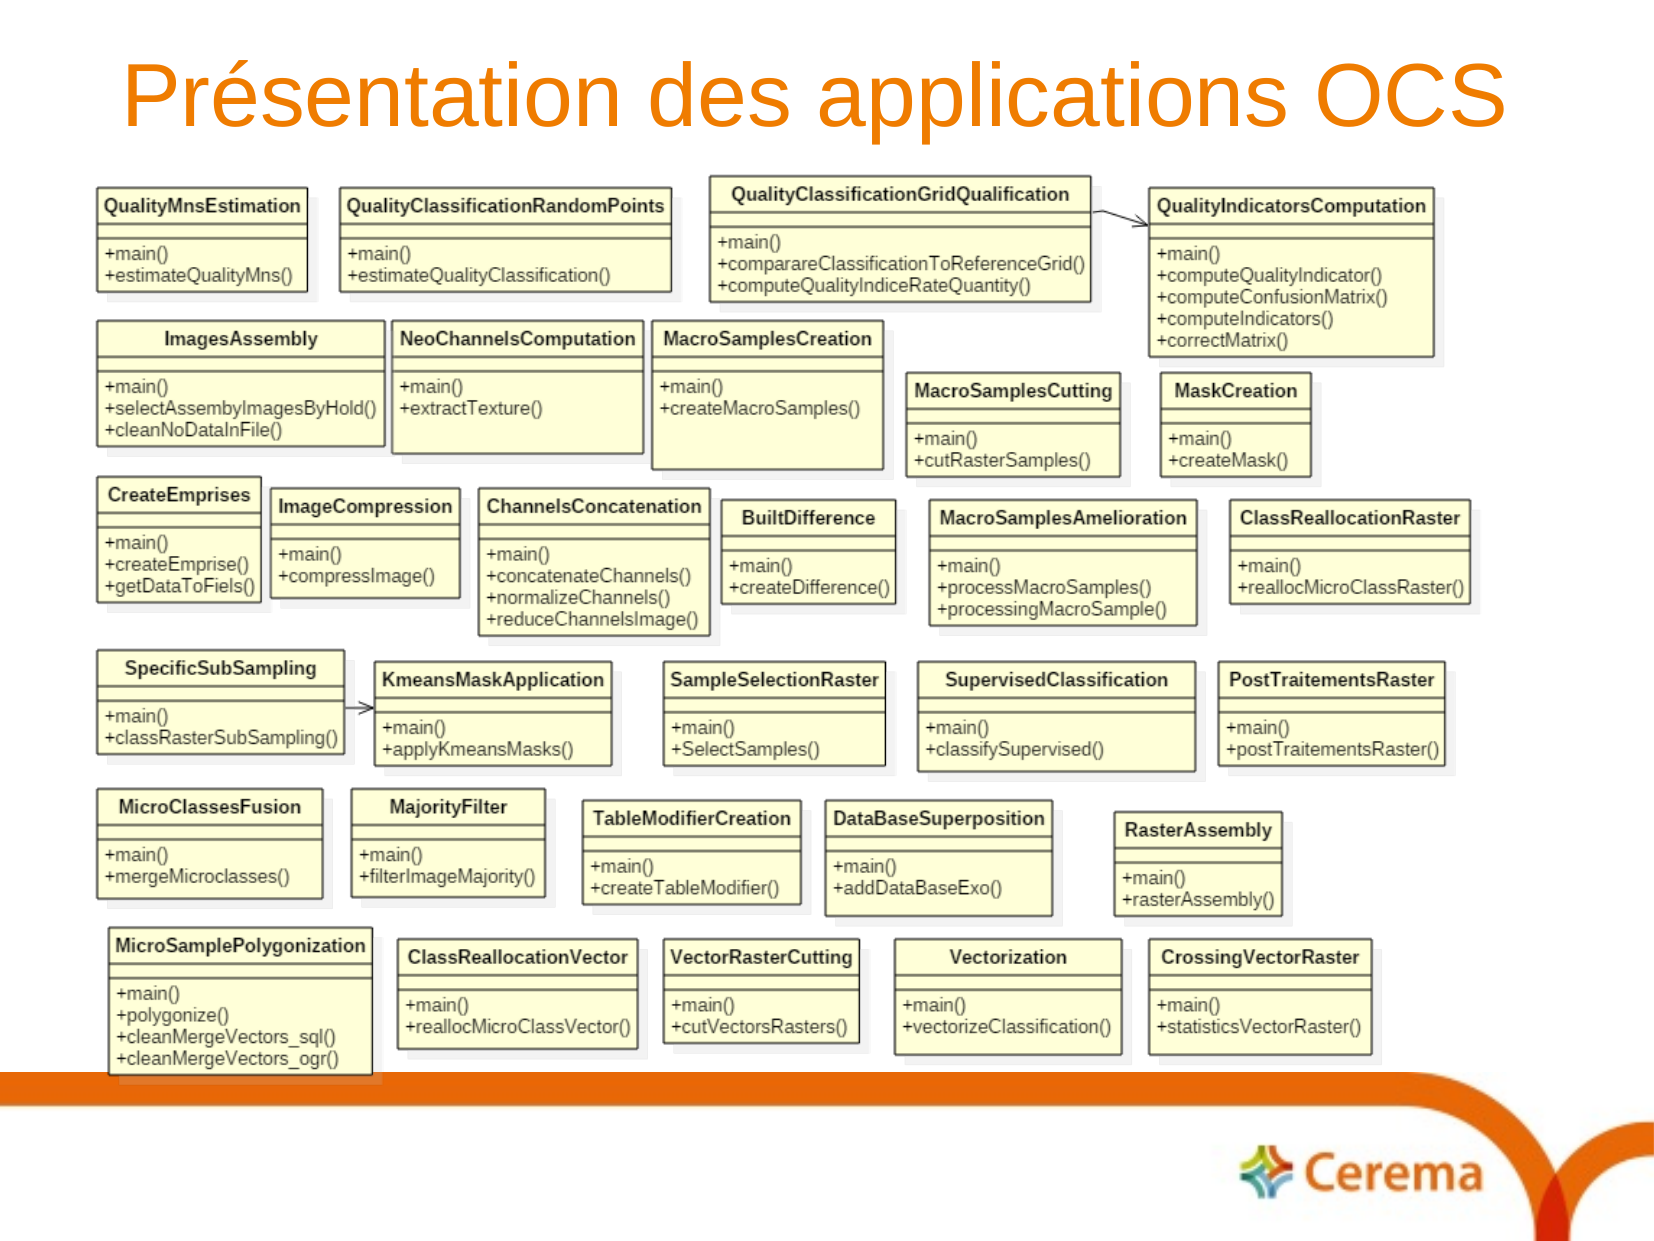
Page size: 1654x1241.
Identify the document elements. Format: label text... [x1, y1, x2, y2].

text_box Présentation des applications OCS [106, 49, 1525, 152]
picture [0, 162, 1654, 1241]
